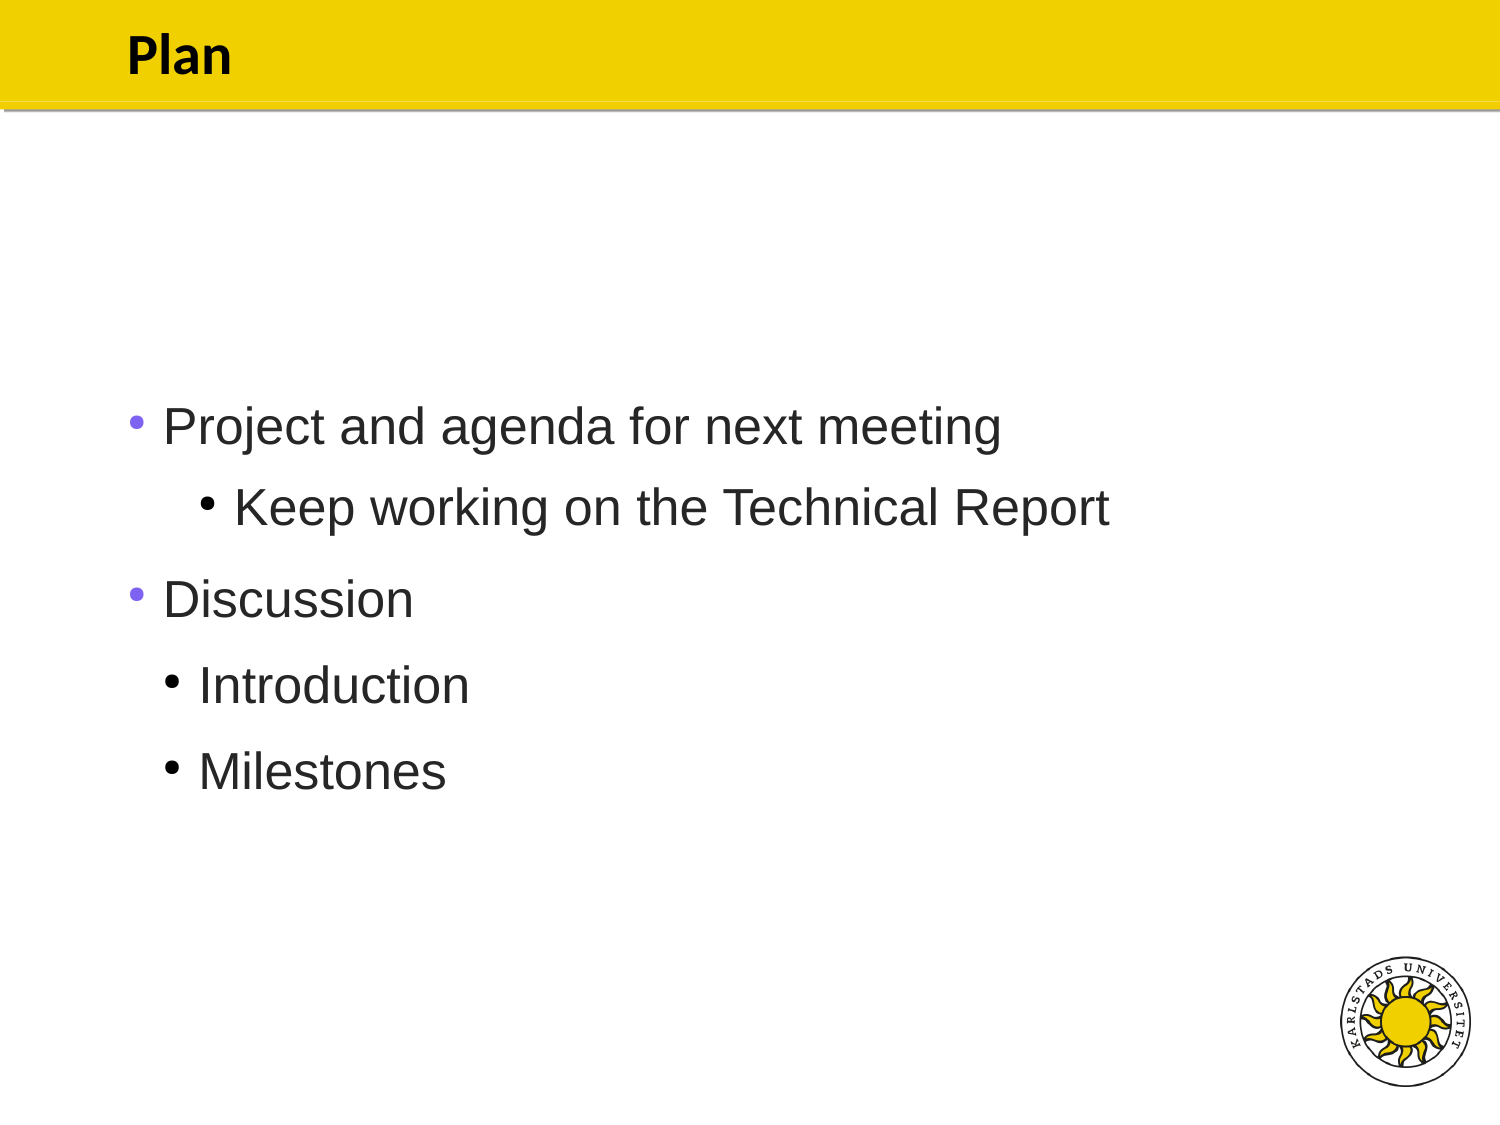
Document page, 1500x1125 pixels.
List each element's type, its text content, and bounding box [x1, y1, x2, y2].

list Project and agenda for next meeting Keep working on the Technical Report Discussion Introduction Milestones [112, 166, 1441, 970]
picture [1340, 948, 1471, 1095]
title Plan [112, 0, 1388, 102]
